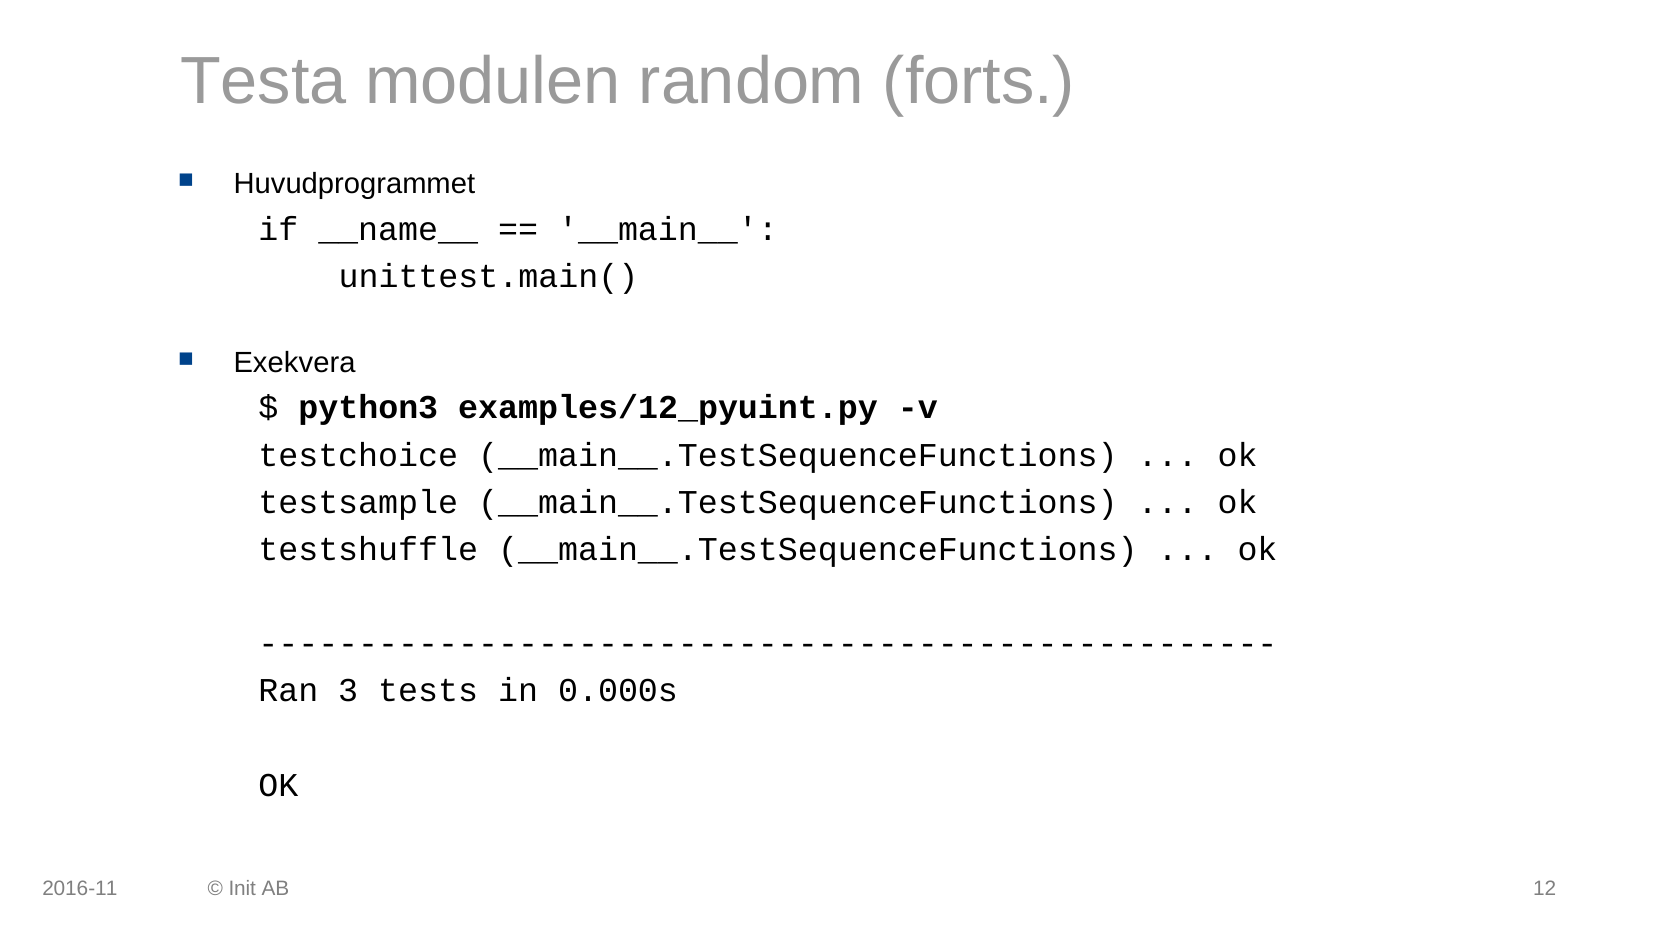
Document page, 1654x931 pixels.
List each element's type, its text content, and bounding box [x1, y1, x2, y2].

text_box 2016-11 [27, 857, 166, 908]
text_box Huvudprogrammet if __name__ == '__main__': unittest.main() Exekvera $ python3 examples/12_pyuint.py -v testchoice (__main__.TestSequenceFunctions) ... ok testsample (__main__.TestSequenceFunctions) ... ok testshuffle (__main__.TestSequenceFunctions) ... ok --------------------------------------------------- Ran 3 tests in 0.000s OK [165, 156, 1489, 827]
text_box © Init AB [192, 857, 1461, 908]
text_box <nummer> [1488, 857, 1571, 908]
text_box Testa modulen random (forts.) [165, 0, 1489, 125]
